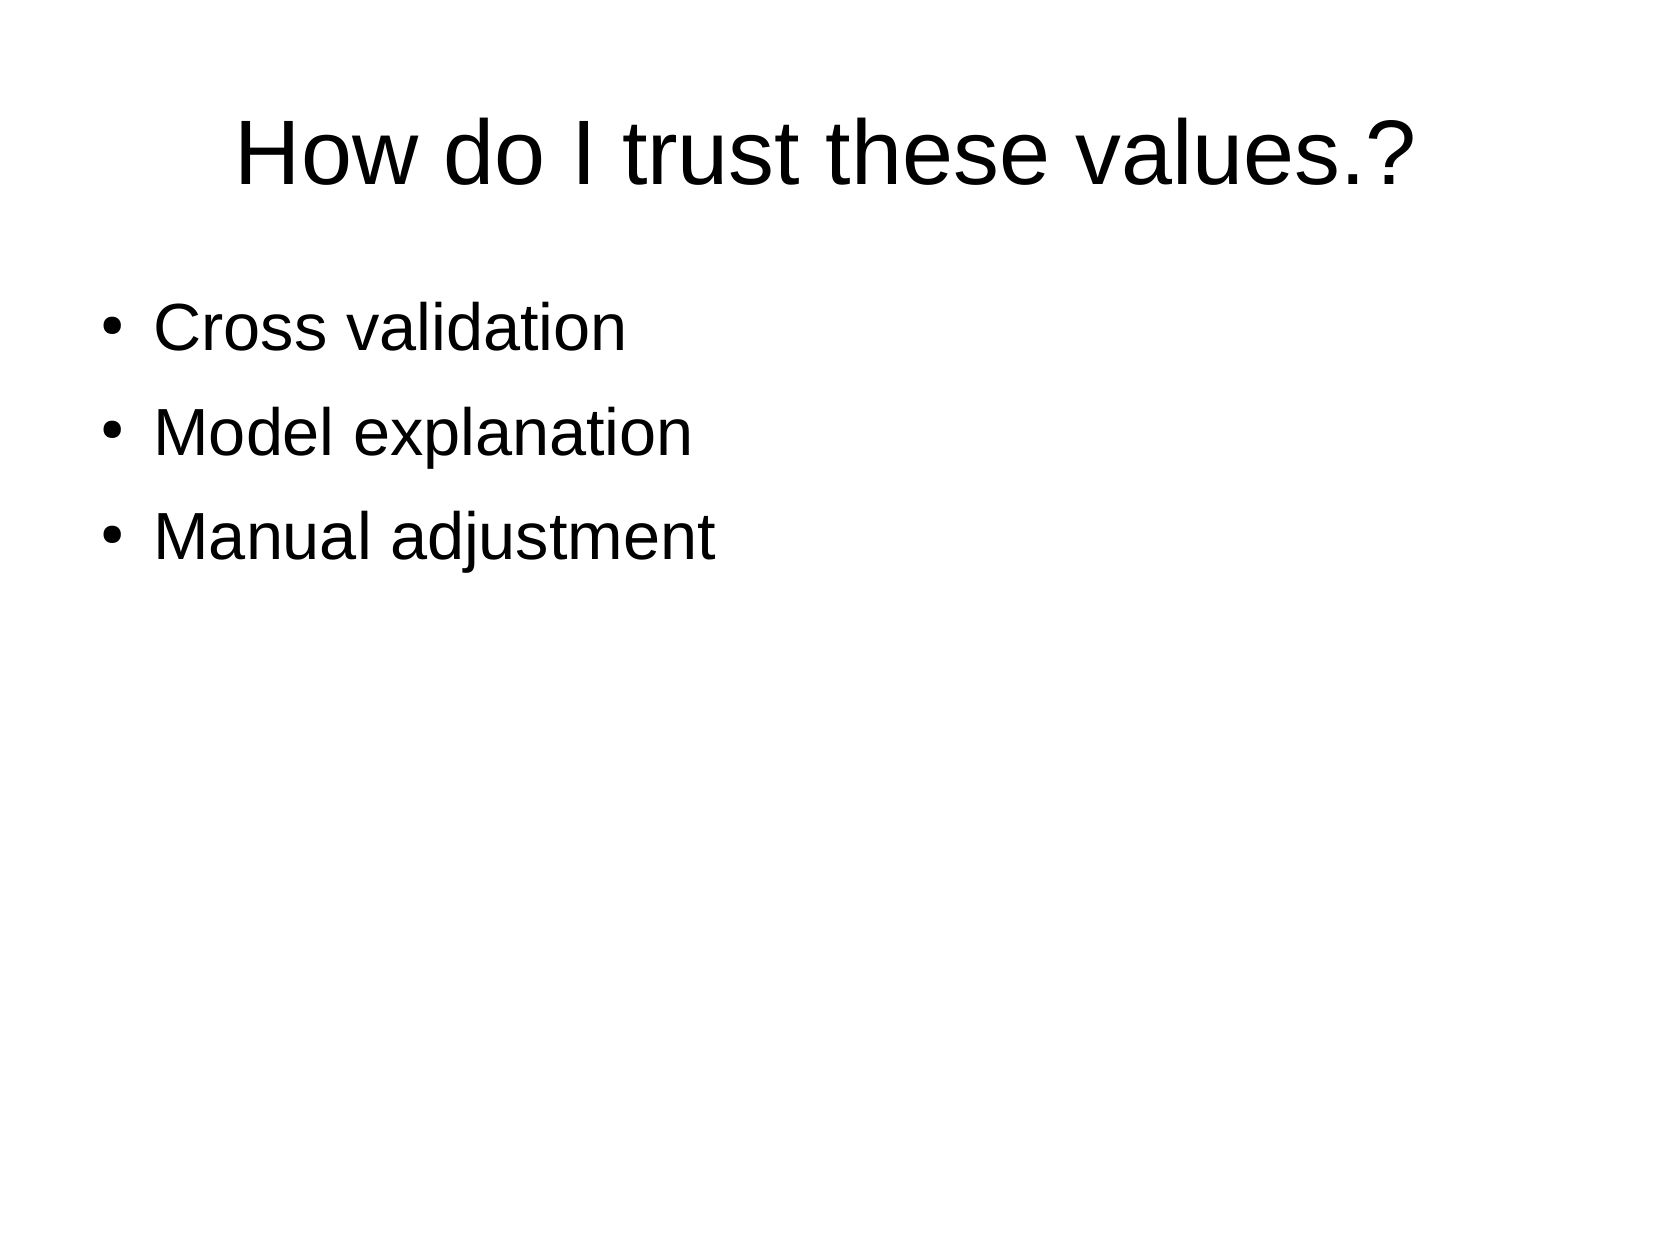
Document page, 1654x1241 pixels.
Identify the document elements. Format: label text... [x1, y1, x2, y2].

title How do I trust these values.? [82, 49, 1571, 257]
list Cross validation Model explanation Manual adjustment [82, 290, 1571, 1109]
